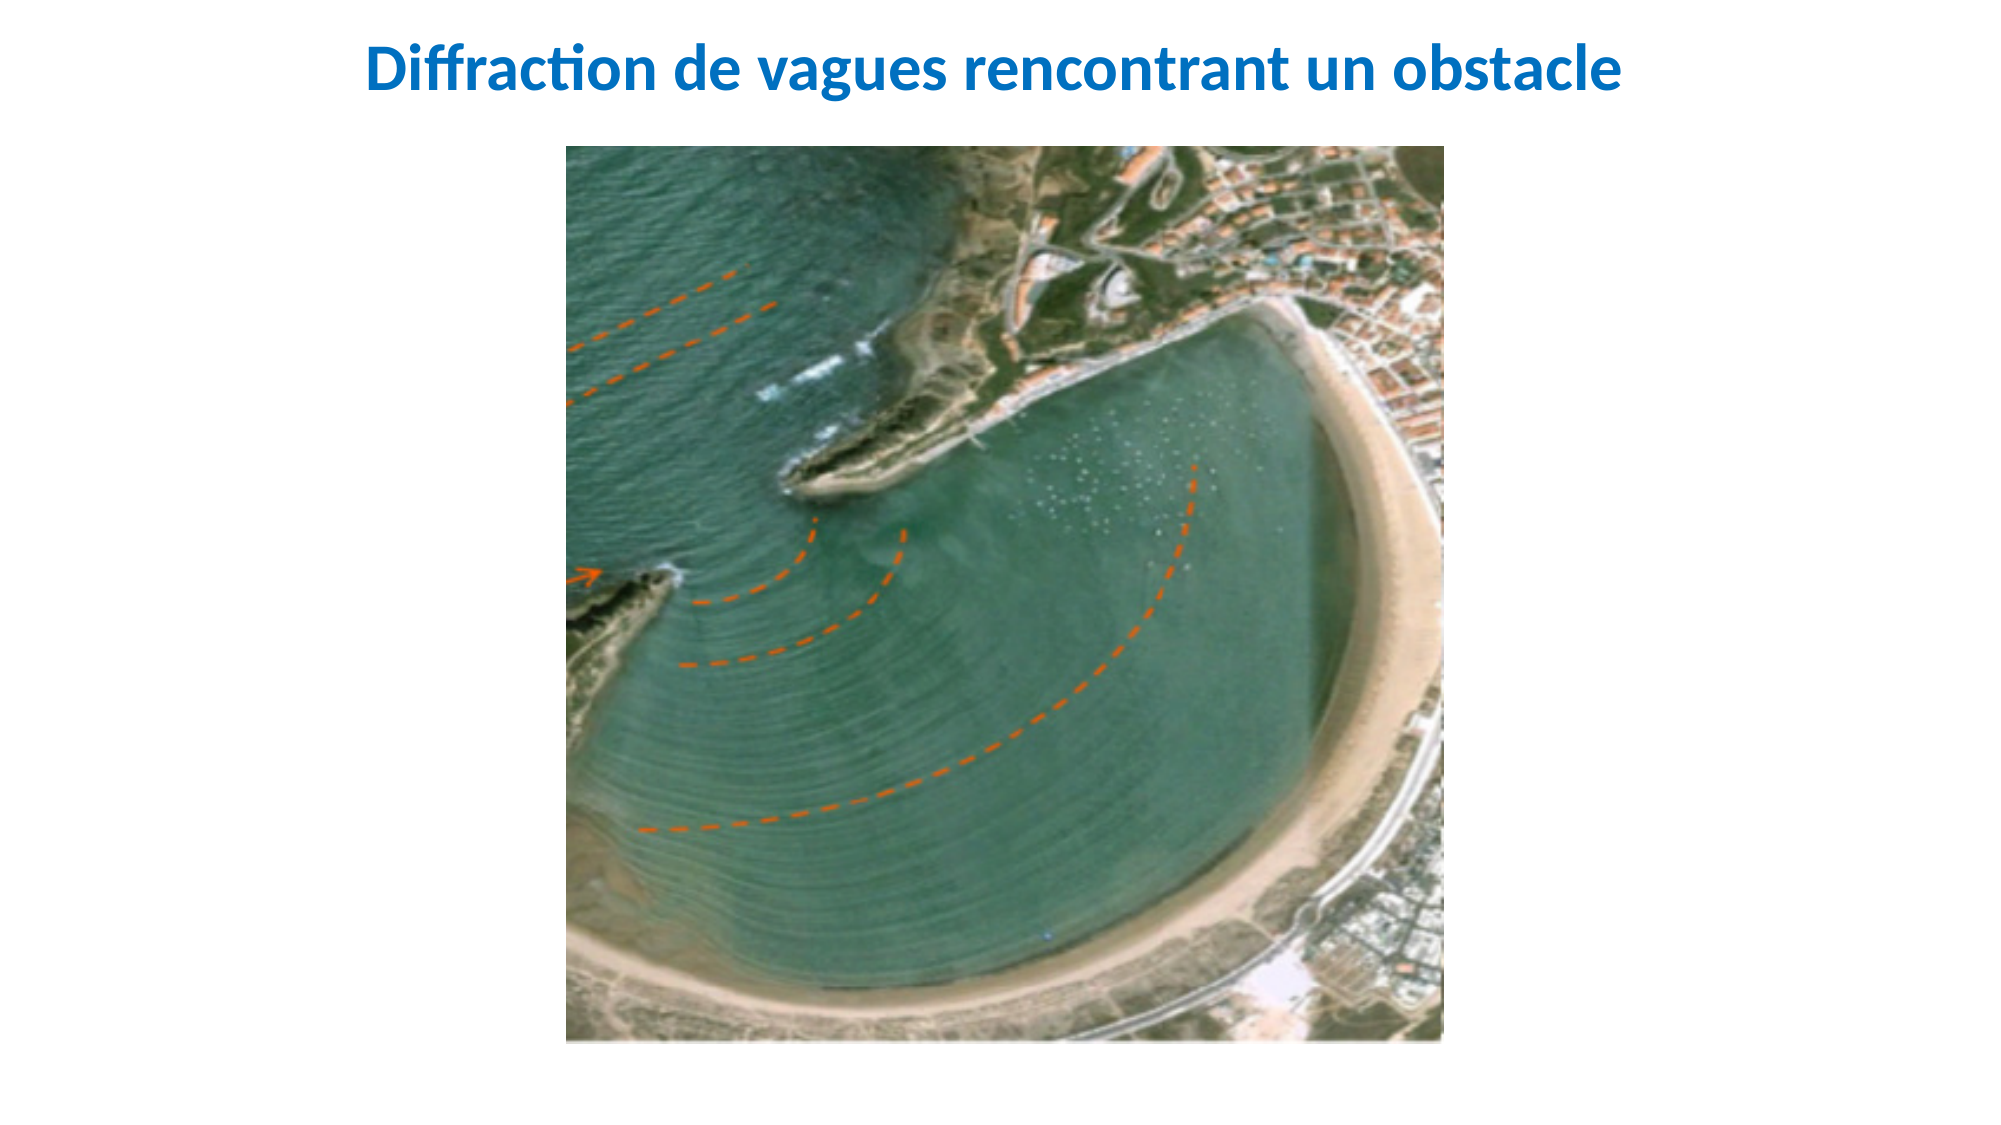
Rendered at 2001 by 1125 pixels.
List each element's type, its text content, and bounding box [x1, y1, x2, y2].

picture [566, 146, 1444, 1044]
text_box Diffraction de vagues rencontrant un obstacle [350, 16, 1660, 113]
